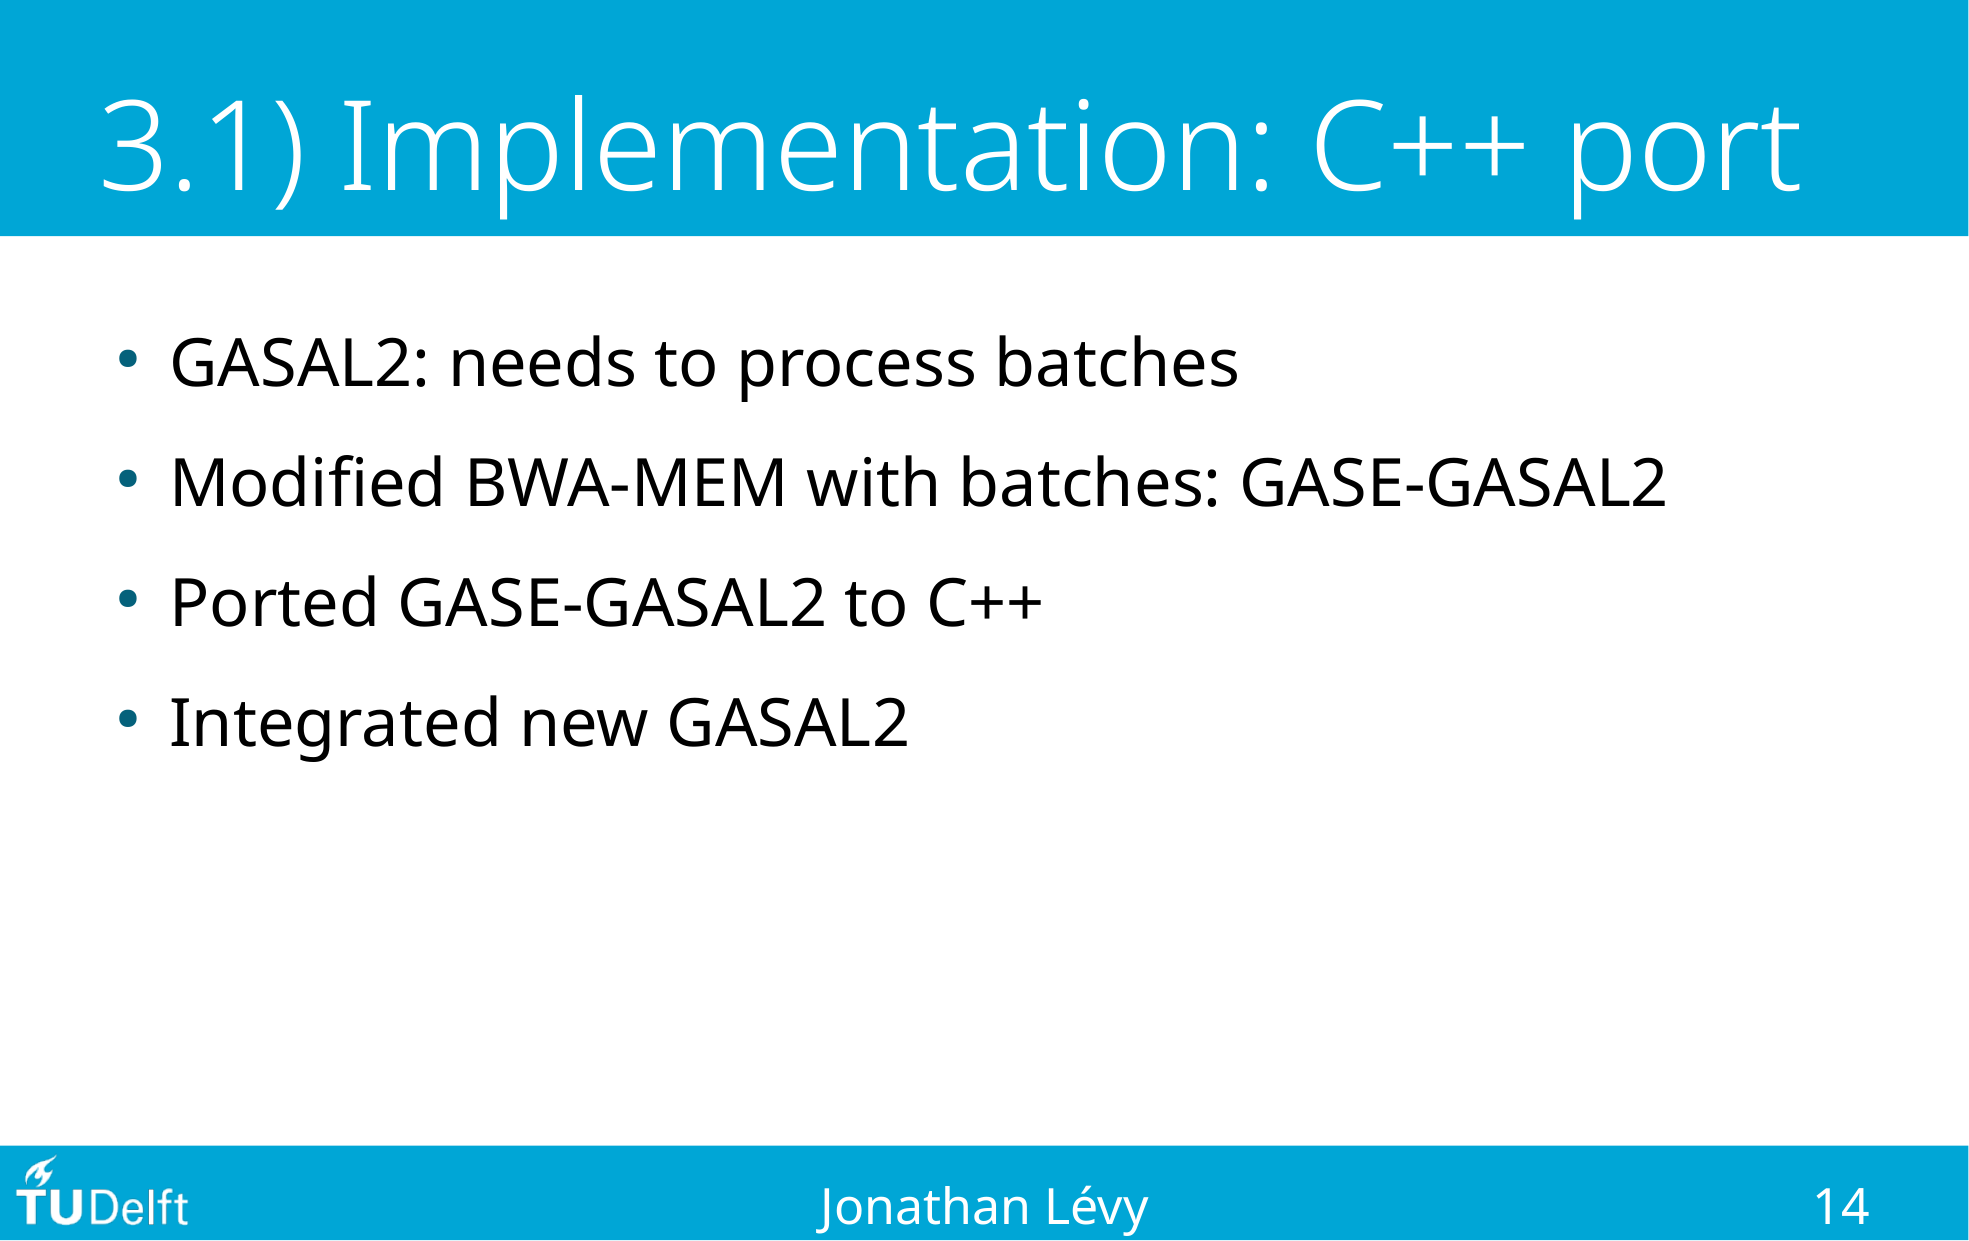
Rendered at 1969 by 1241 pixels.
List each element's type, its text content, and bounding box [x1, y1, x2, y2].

list GASAL2: needs to process batches Modified BWA-MEM with batches: GASE-GASAL2 Ported GASE-GASAL2 to C++ Integrated new GASAL2 [98, 315, 1861, 1081]
title 3.1) Implementation: C++ port [98, 19, 1870, 227]
